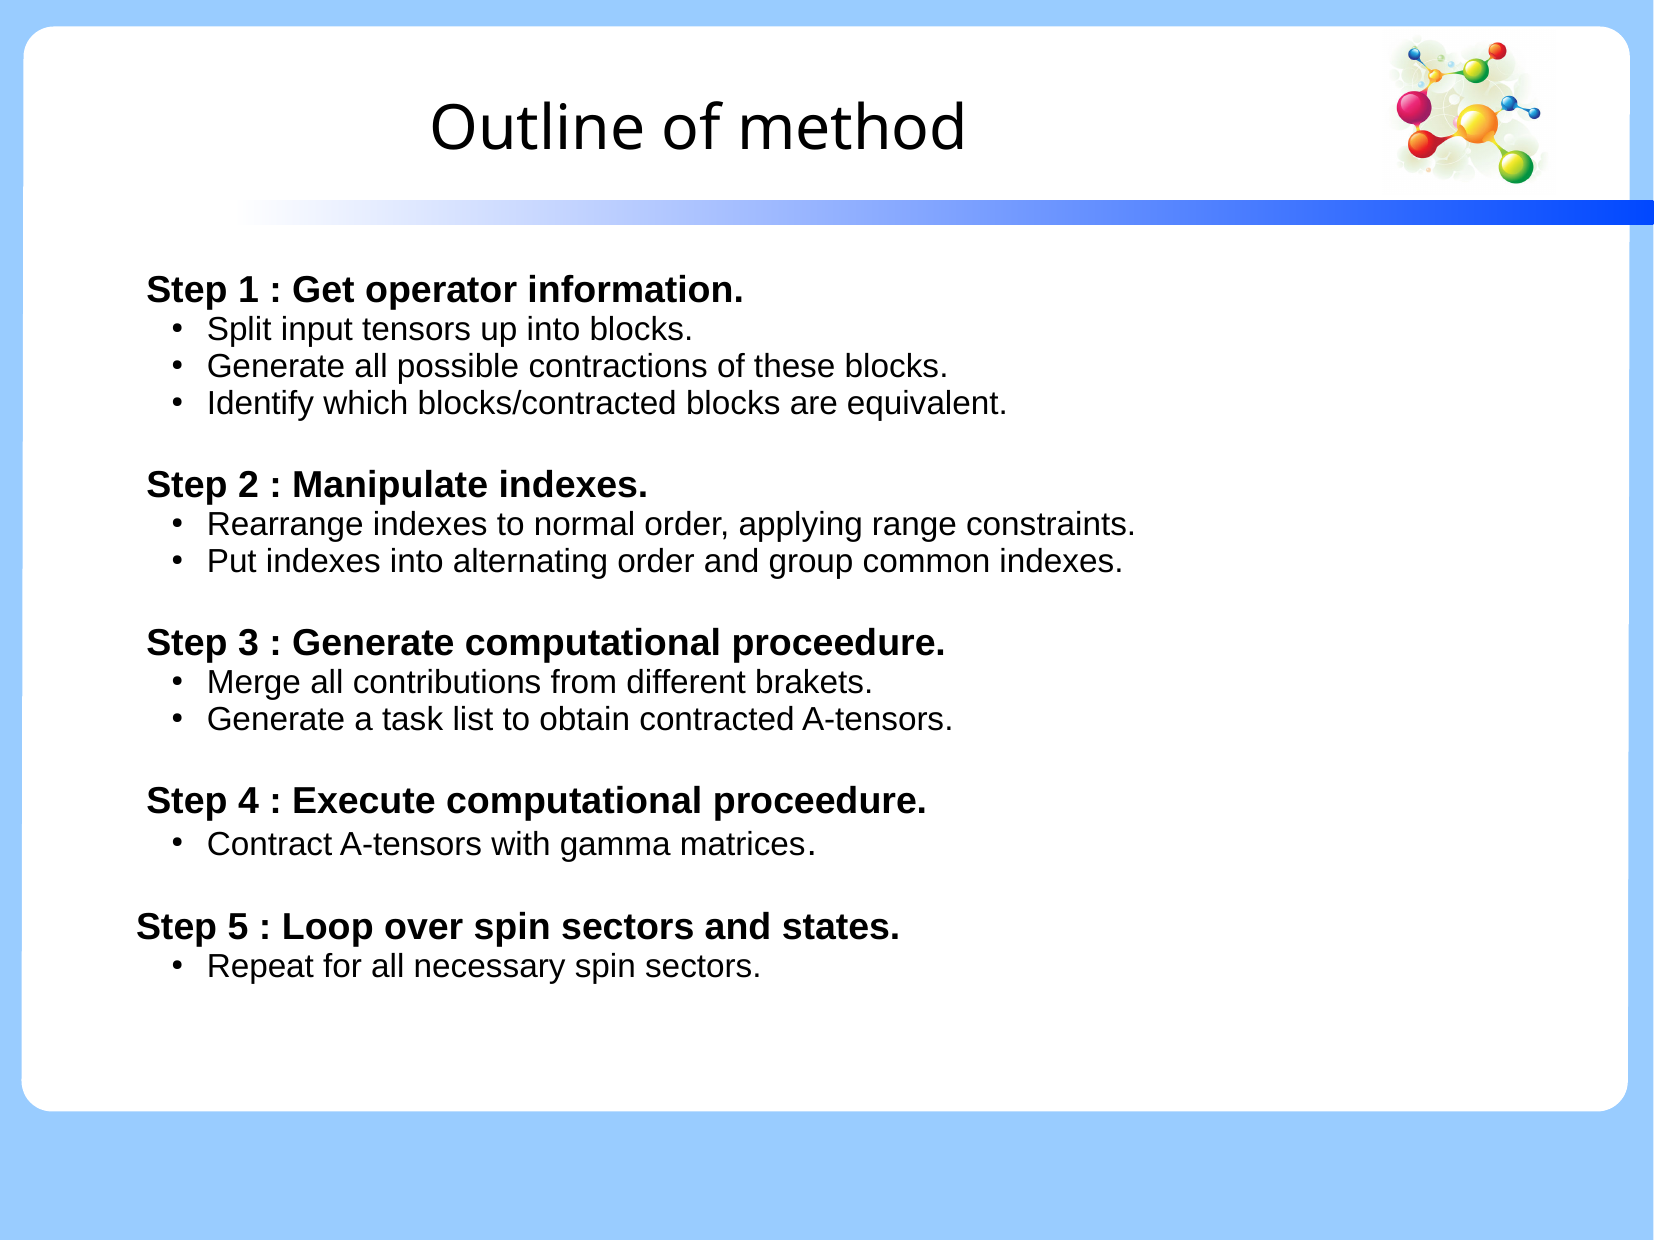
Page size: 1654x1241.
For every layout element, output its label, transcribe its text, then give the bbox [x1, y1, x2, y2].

picture [1382, 29, 1556, 195]
text_box Step 1 : Get operator information. Split input tensors up into blocks. Generate all possible contractions of these blocks. Identify which blocks/contracted blocks are equivalent. Step 2 : Manipulate indexes. Rearrange indexes to normal order, applying range constraints. Put indexes into alternating order and group common indexes. Step 3 : Generate computational proceedure. Merge all contributions from different brakets. Generate a task list to obtain contracted A-tensors. Step 4 : Execute computational proceedure. Contract A-tensors with gamma matrices. Step 5 : Loop over spin sectors and states. Repeat for all necessary spin sectors. [14, 261, 1466, 1119]
title Outline of method [82, 49, 1332, 201]
